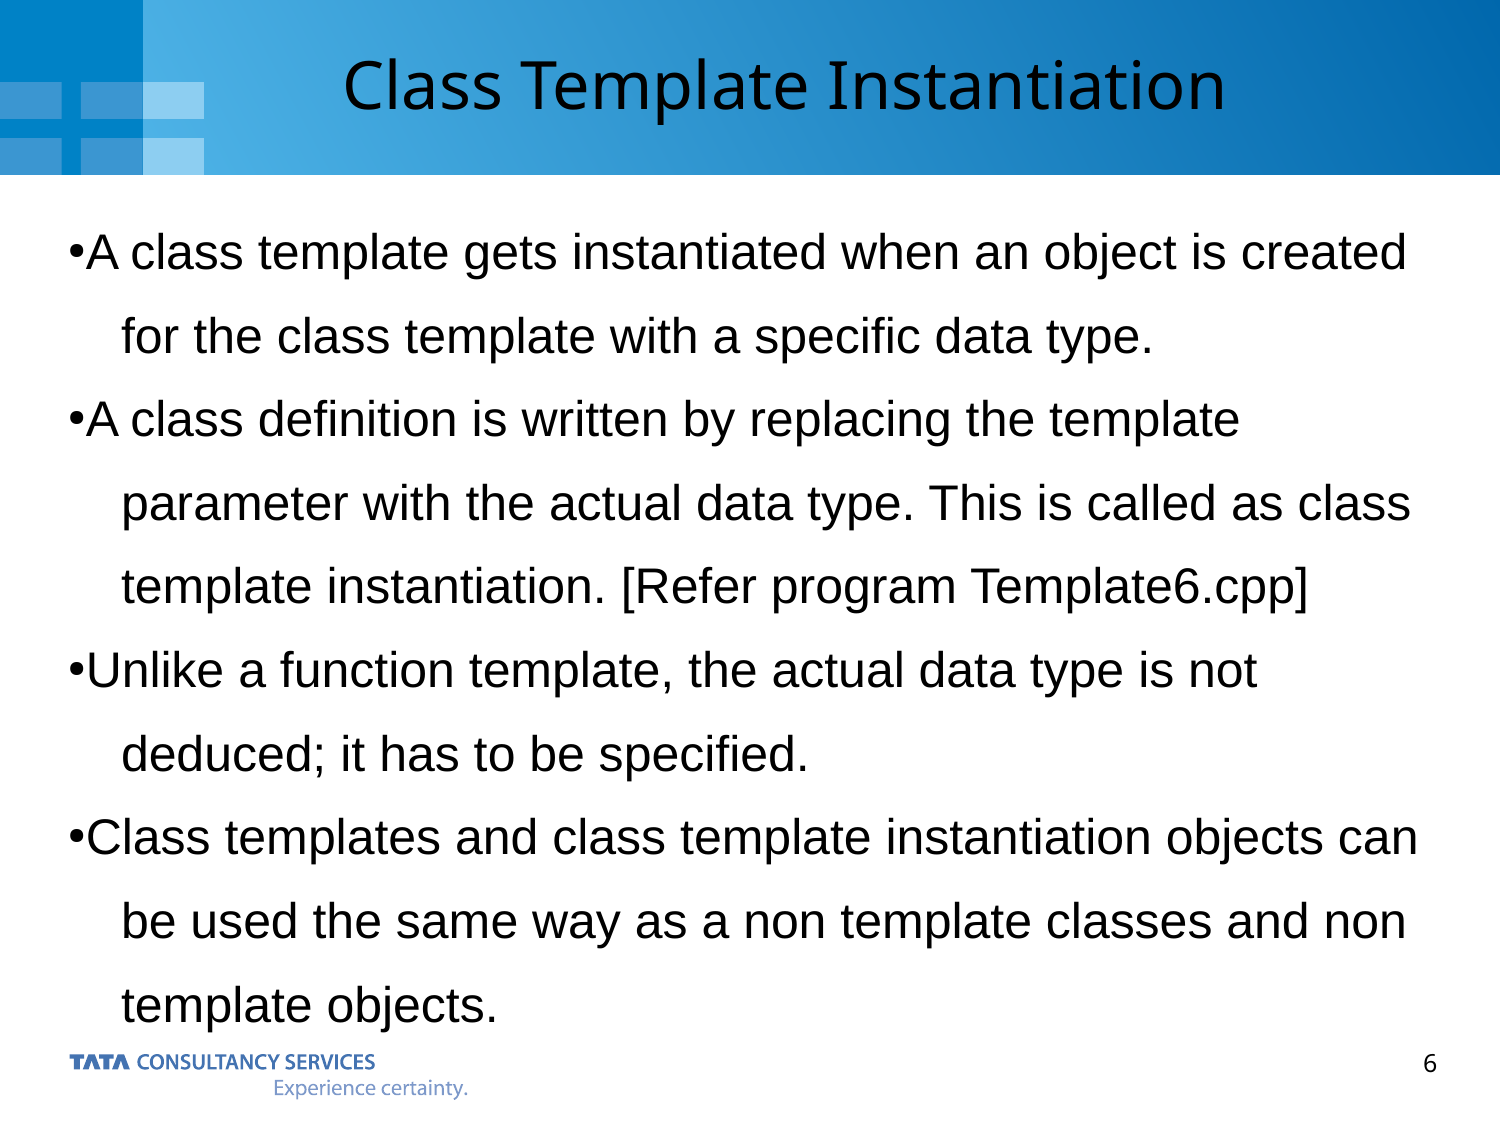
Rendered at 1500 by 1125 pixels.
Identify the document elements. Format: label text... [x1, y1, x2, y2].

text_box A class template gets instantiated when an object is created for the class template with a specific data type. A class definition is written by replacing the template parameter with the actual data type. This is called as class template instantiation. [Refer program Template6.cpp] Unlike a function template, the actual data type is not deduced; it has to be specified. Class templates and class template instantiation objects can be used the same way as a non template classes and non template objects. [35, 188, 1465, 1040]
text_box Class Template Instantiation [224, 11, 1347, 154]
